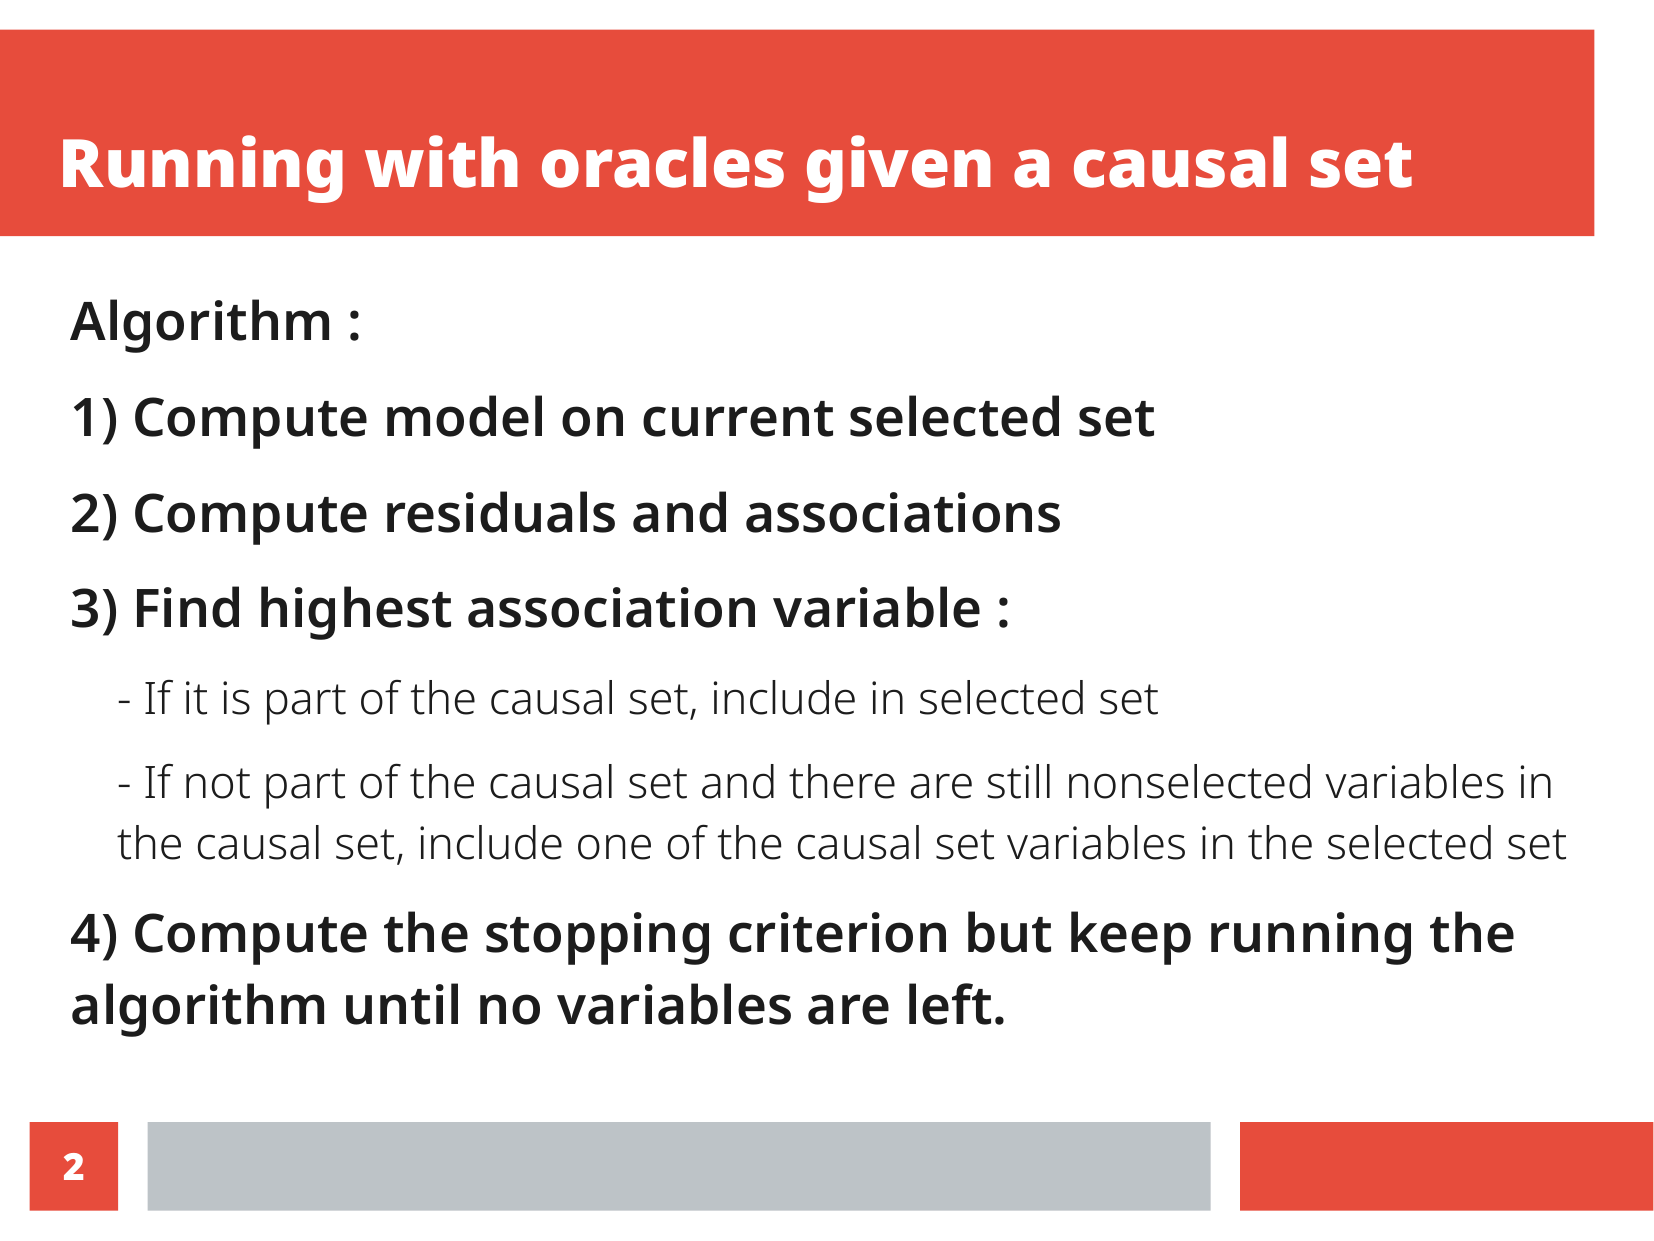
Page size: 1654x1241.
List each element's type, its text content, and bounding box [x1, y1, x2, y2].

title Running with oracles given a causal set [59, 59, 1595, 207]
list Algorithm : 1) Compute model on current selected set 2) Compute residuals and associations 3) Find highest association variable : - If it is part of the causal set, include in selected set - If not part of the causal set and there are still nonselected variables in the causal set, include one of the causal set variables in the selected set 4) Compute the stopping criterion but keep running the algorithm until no variables are left. [70, 283, 1577, 1052]
